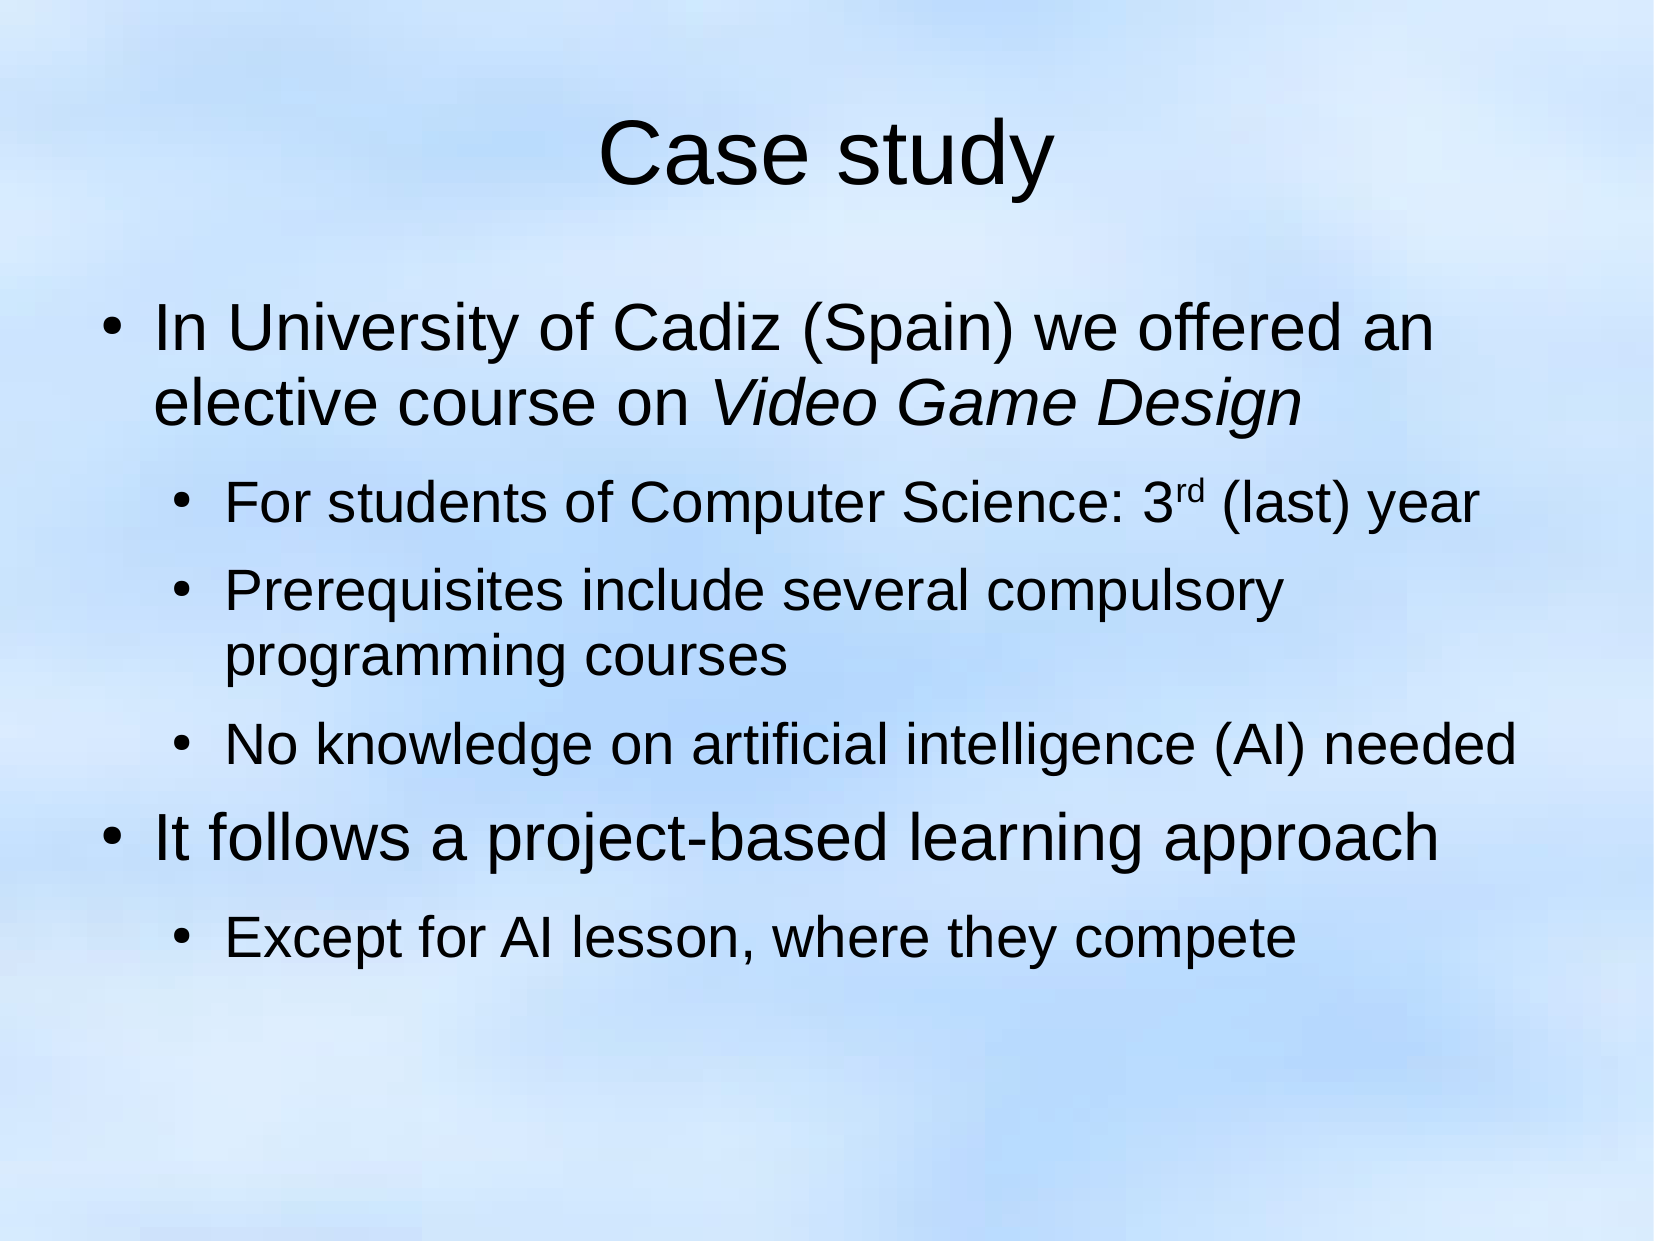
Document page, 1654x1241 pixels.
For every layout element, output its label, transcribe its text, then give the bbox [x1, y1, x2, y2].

title Case study [82, 56, 1571, 250]
picture [0, 0, 1654, 1241]
list In University of Cadiz (Spain) we offered an elective course on Video Game Design For students of Computer Science: 3rd (last) year Prerequisites include several compulsory programming courses No knowledge on artificial intelligence (AI) needed It follows a project-based learning approach Except for AI lesson, where they compete [82, 290, 1571, 1109]
